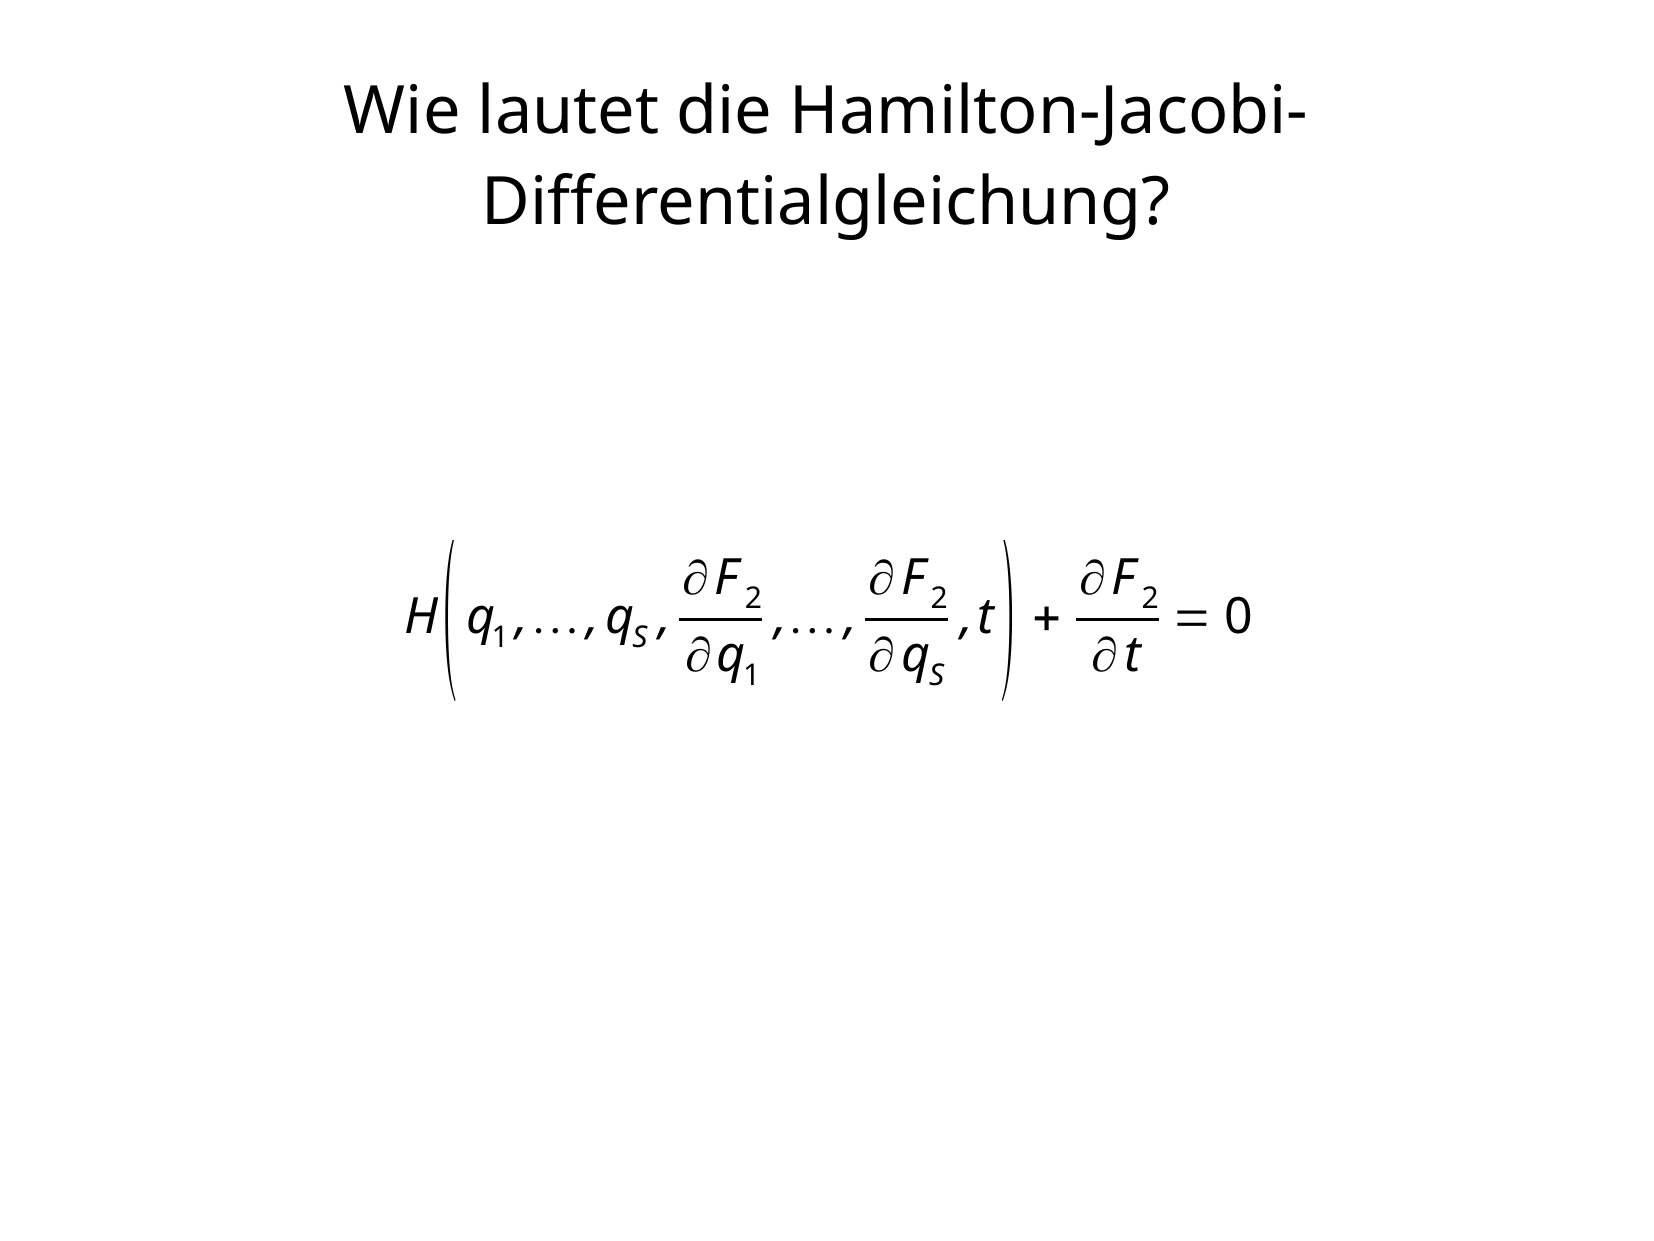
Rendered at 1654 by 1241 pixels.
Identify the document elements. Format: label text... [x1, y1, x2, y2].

chart [397, 540, 1256, 701]
title Wie lautet die Hamilton-Jacobi-Differentialgleichung? [82, 49, 1571, 257]
